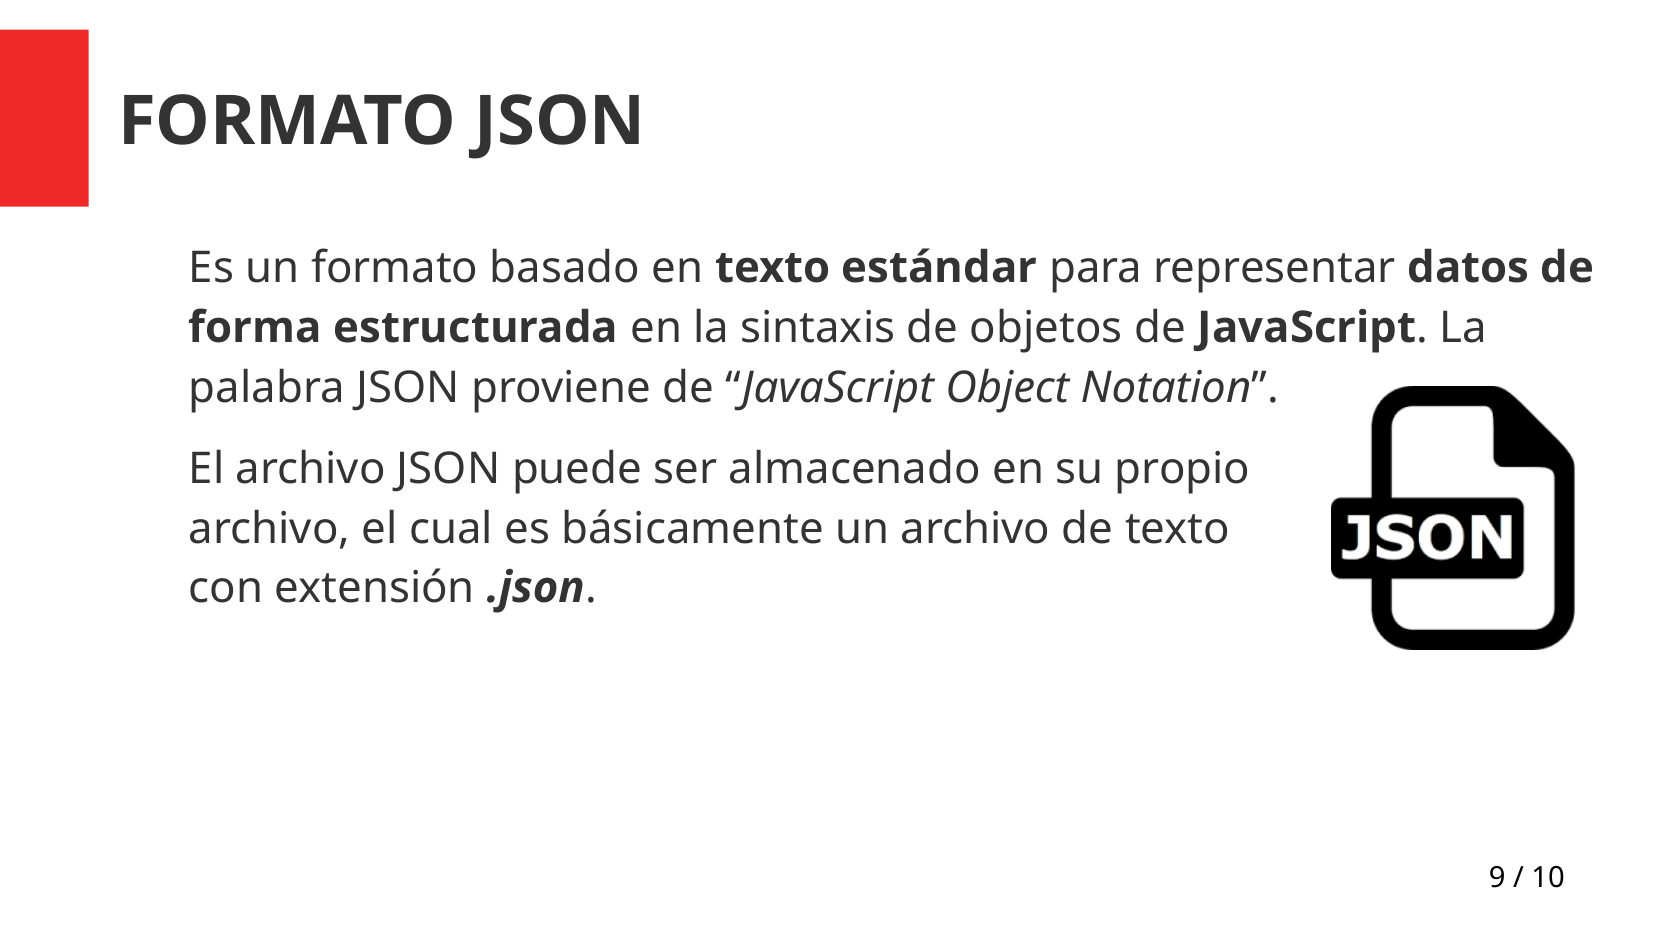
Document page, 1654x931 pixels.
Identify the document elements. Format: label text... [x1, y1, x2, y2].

title FORMATO JSON [118, 29, 1595, 207]
picture [1331, 386, 1595, 650]
list Es un formato basado en texto estándar para representar datos de forma estructurada en la sintaxis de objetos de JavaScript. La palabra JSON proviene de “JavaScript Object Notation”. El archivo JSON puede ser almacenado en su propio archivo, el cual es básicamente un archivo de texto con extensión .json. [118, 236, 1595, 798]
